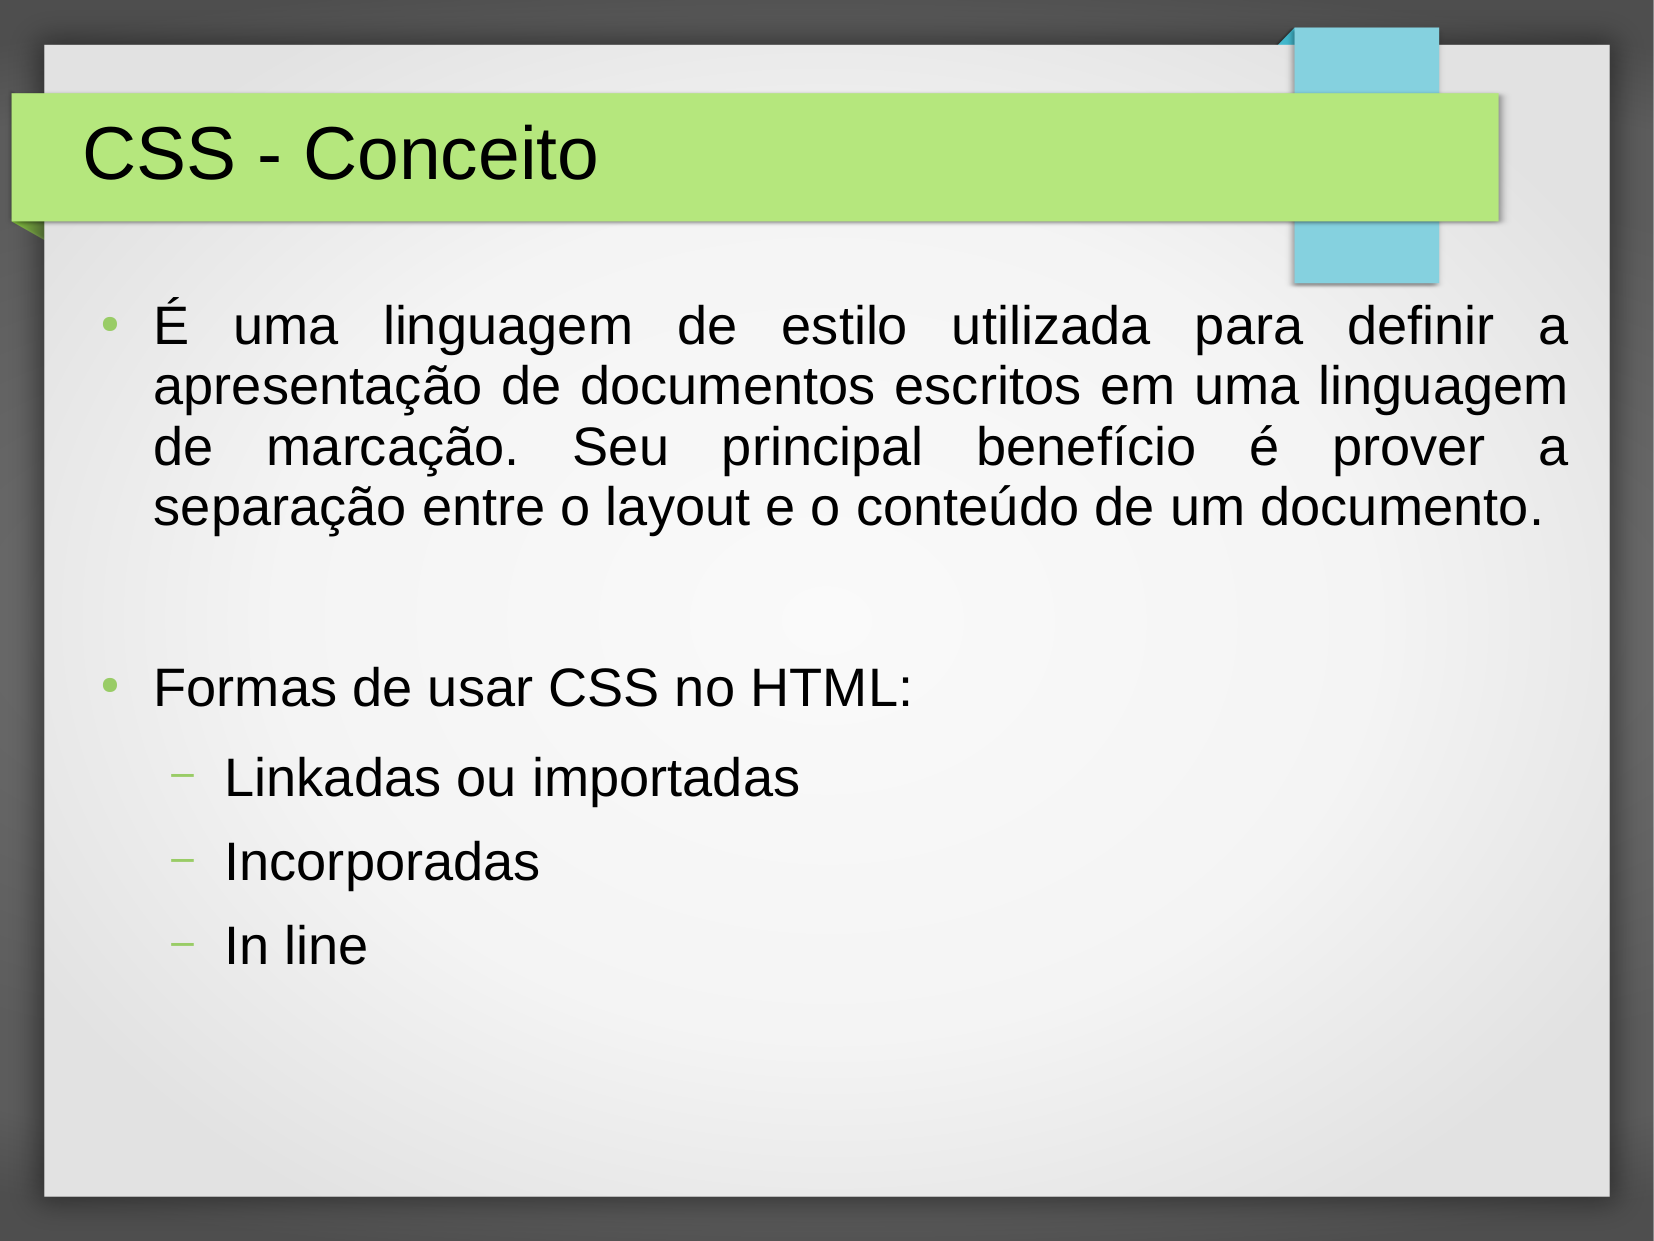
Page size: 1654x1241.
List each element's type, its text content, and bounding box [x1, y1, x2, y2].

picture [0, 0, 1654, 1241]
list É uma linguagem de estilo utilizada para definir a apresentação de documentos escritos em uma linguagem de marcação. Seu principal benefício é prover a separação entre o layout e o conteúdo de um documento. Formas de usar CSS no HTML: Linkadas ou importadas Incorporadas In line [82, 295, 1571, 1015]
title CSS - Conceito [82, 94, 1264, 213]
